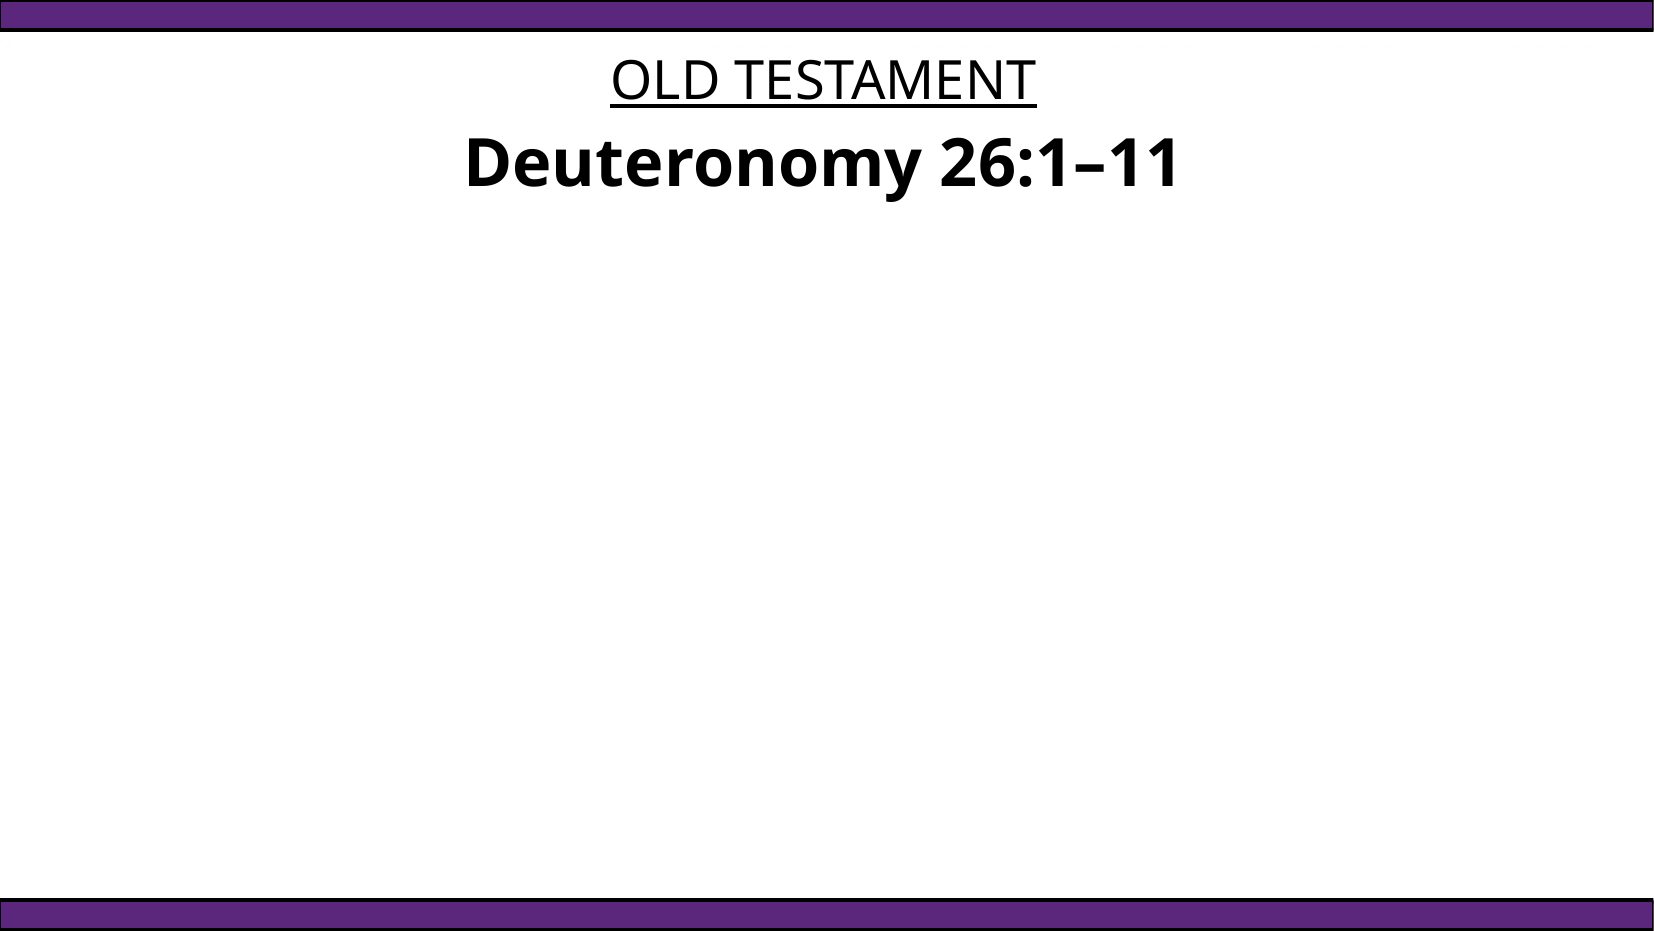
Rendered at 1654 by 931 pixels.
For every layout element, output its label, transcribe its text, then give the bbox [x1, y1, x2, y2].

text_box OLD TESTAMENT Deuteronomy 26:1–11 [58, 34, 1589, 271]
text_box [0, 900, 1654, 931]
picture [0, 31, 1654, 900]
text_box [0, 0, 1654, 31]
